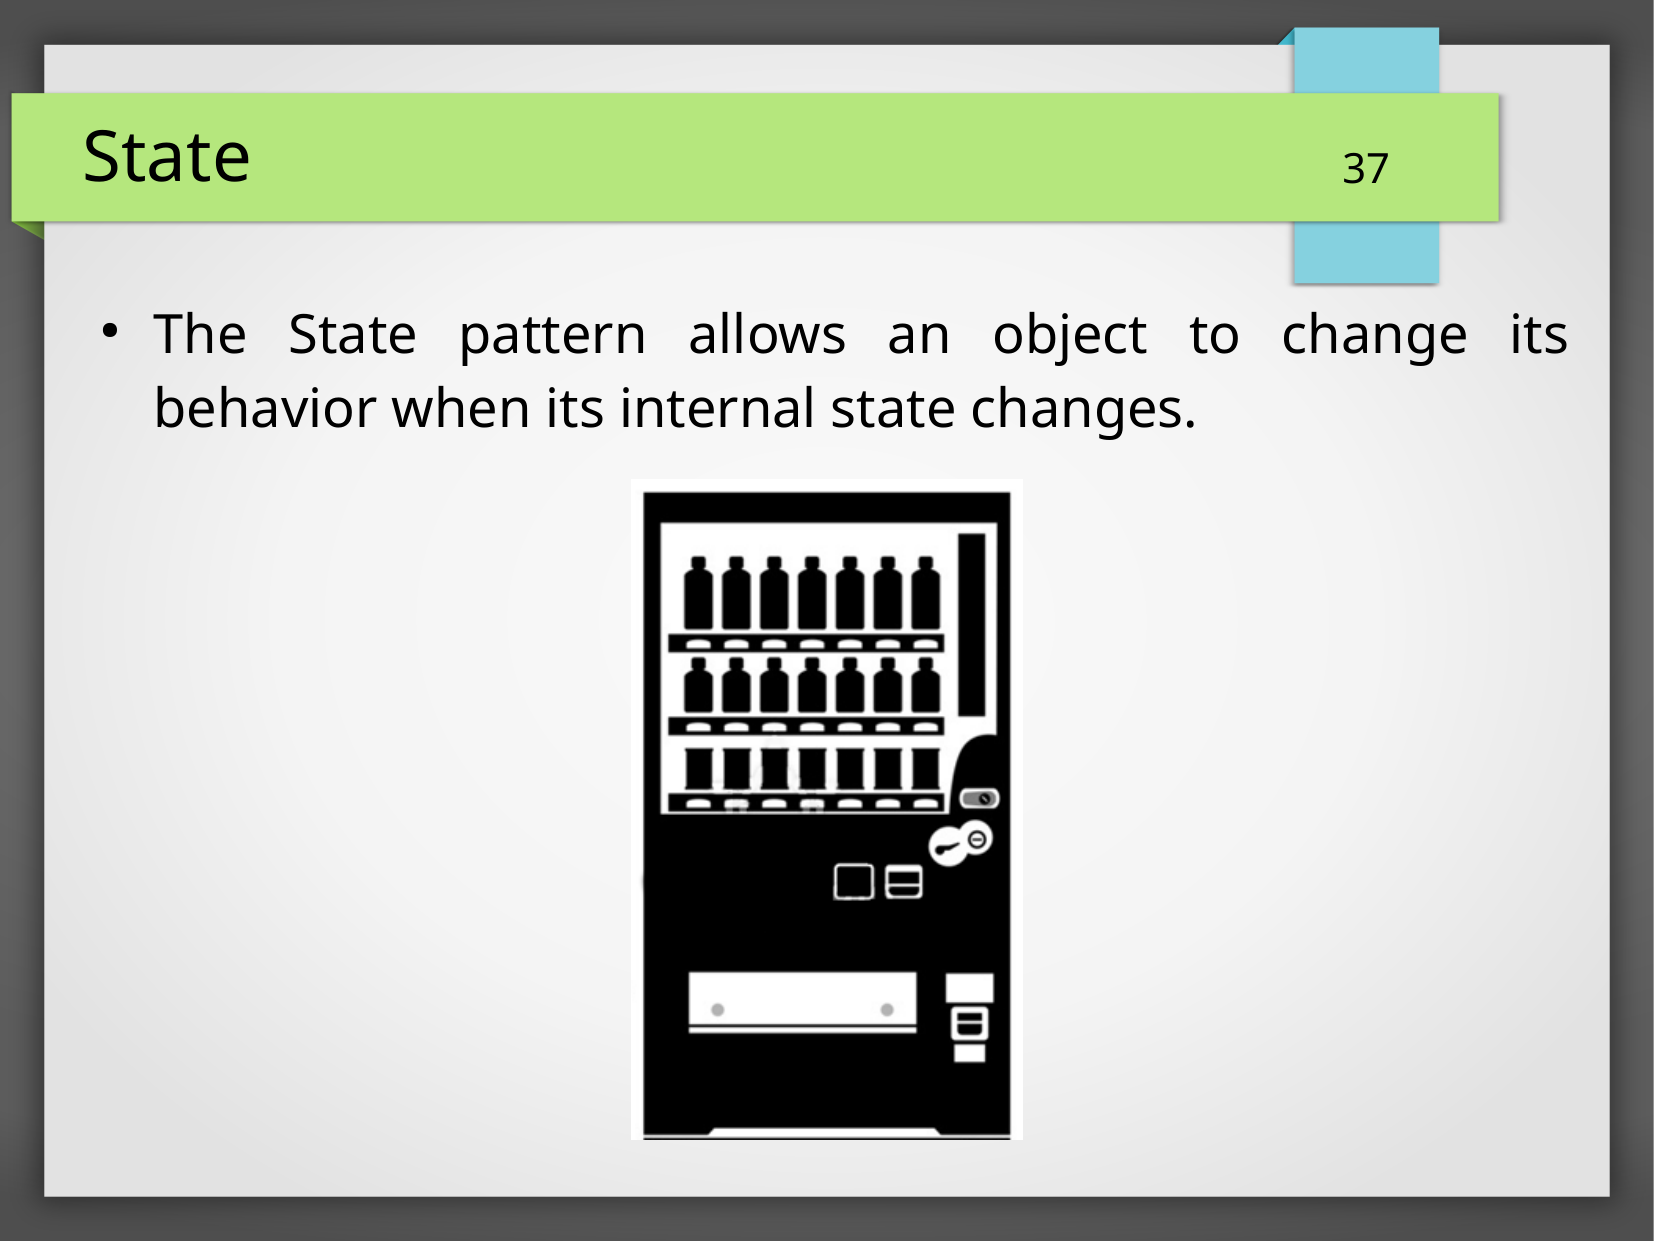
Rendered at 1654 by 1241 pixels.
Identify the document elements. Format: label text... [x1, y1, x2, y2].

list The State pattern allows an object to change its behavior when its internal state changes. [82, 295, 1571, 1015]
picture [0, 0, 1654, 1241]
title State [82, 94, 1264, 213]
text_box <number> [1254, 131, 1479, 207]
